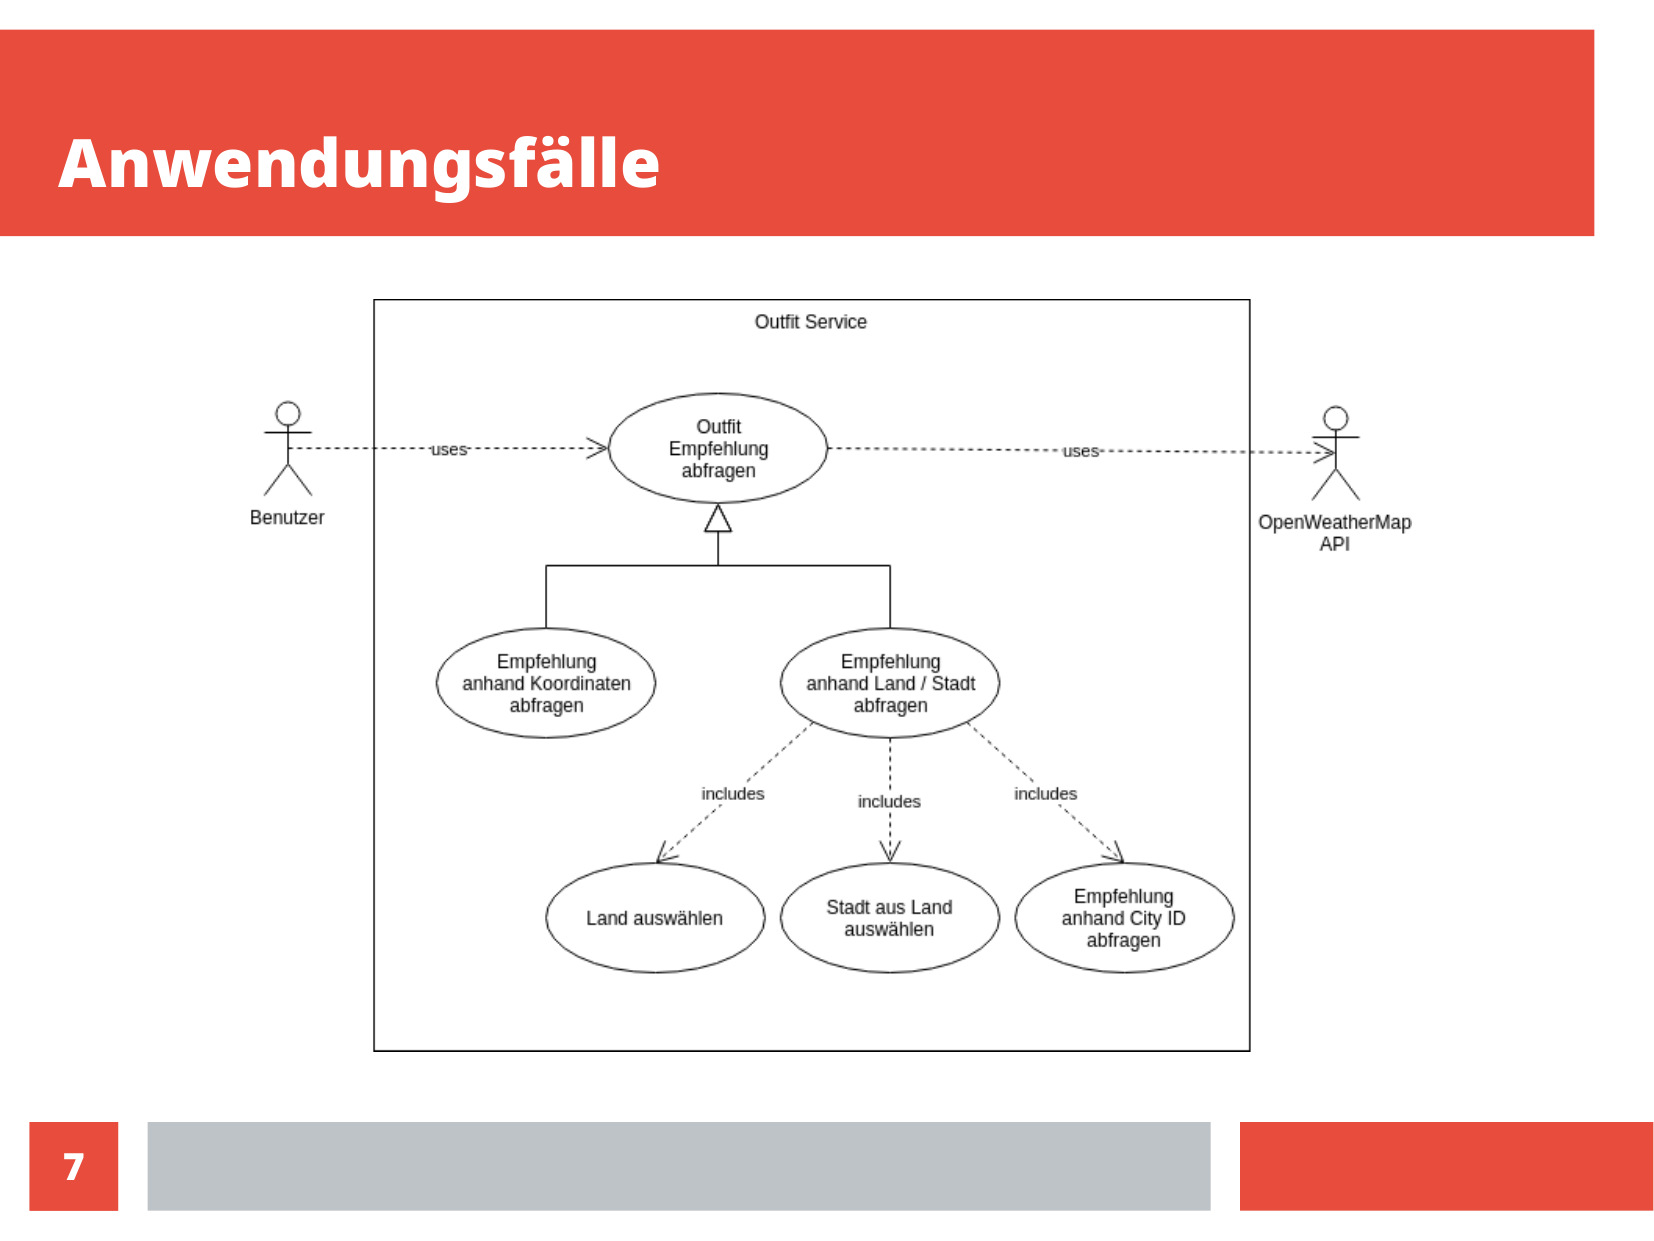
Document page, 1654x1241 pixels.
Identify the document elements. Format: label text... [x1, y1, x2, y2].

picture [250, 299, 1412, 1052]
title Anwendungsfälle [59, 59, 1595, 207]
